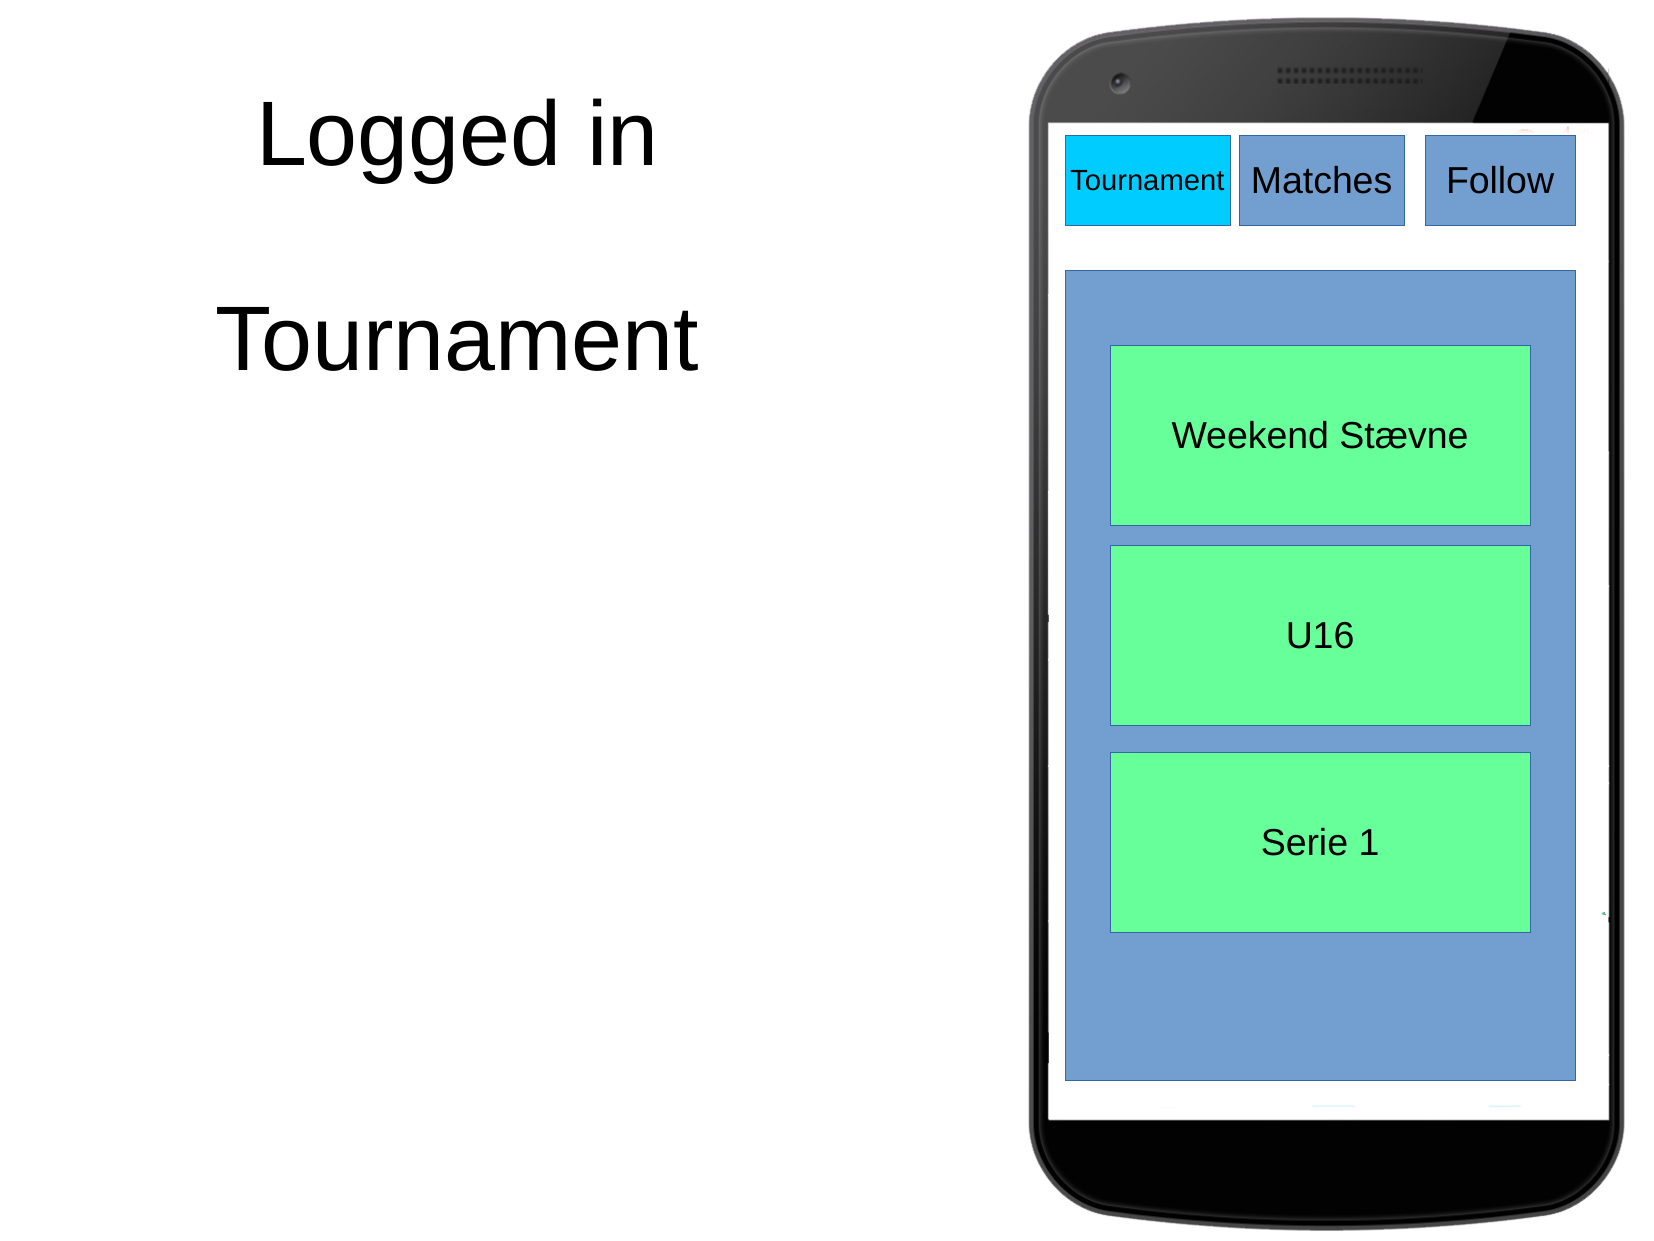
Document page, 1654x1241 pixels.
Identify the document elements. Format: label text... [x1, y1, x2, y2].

text_box U16 [1110, 545, 1531, 726]
title Logged in Tournament [120, 82, 796, 391]
text_box Matches [1239, 135, 1405, 226]
text_box [1065, 270, 1576, 1081]
text_box Follow [1425, 135, 1576, 226]
text_box Serie 1 [1110, 752, 1531, 933]
picture [1005, 4, 1643, 1241]
text_box Weekend Stævne [1110, 345, 1531, 526]
text_box Tournament [1065, 135, 1231, 226]
